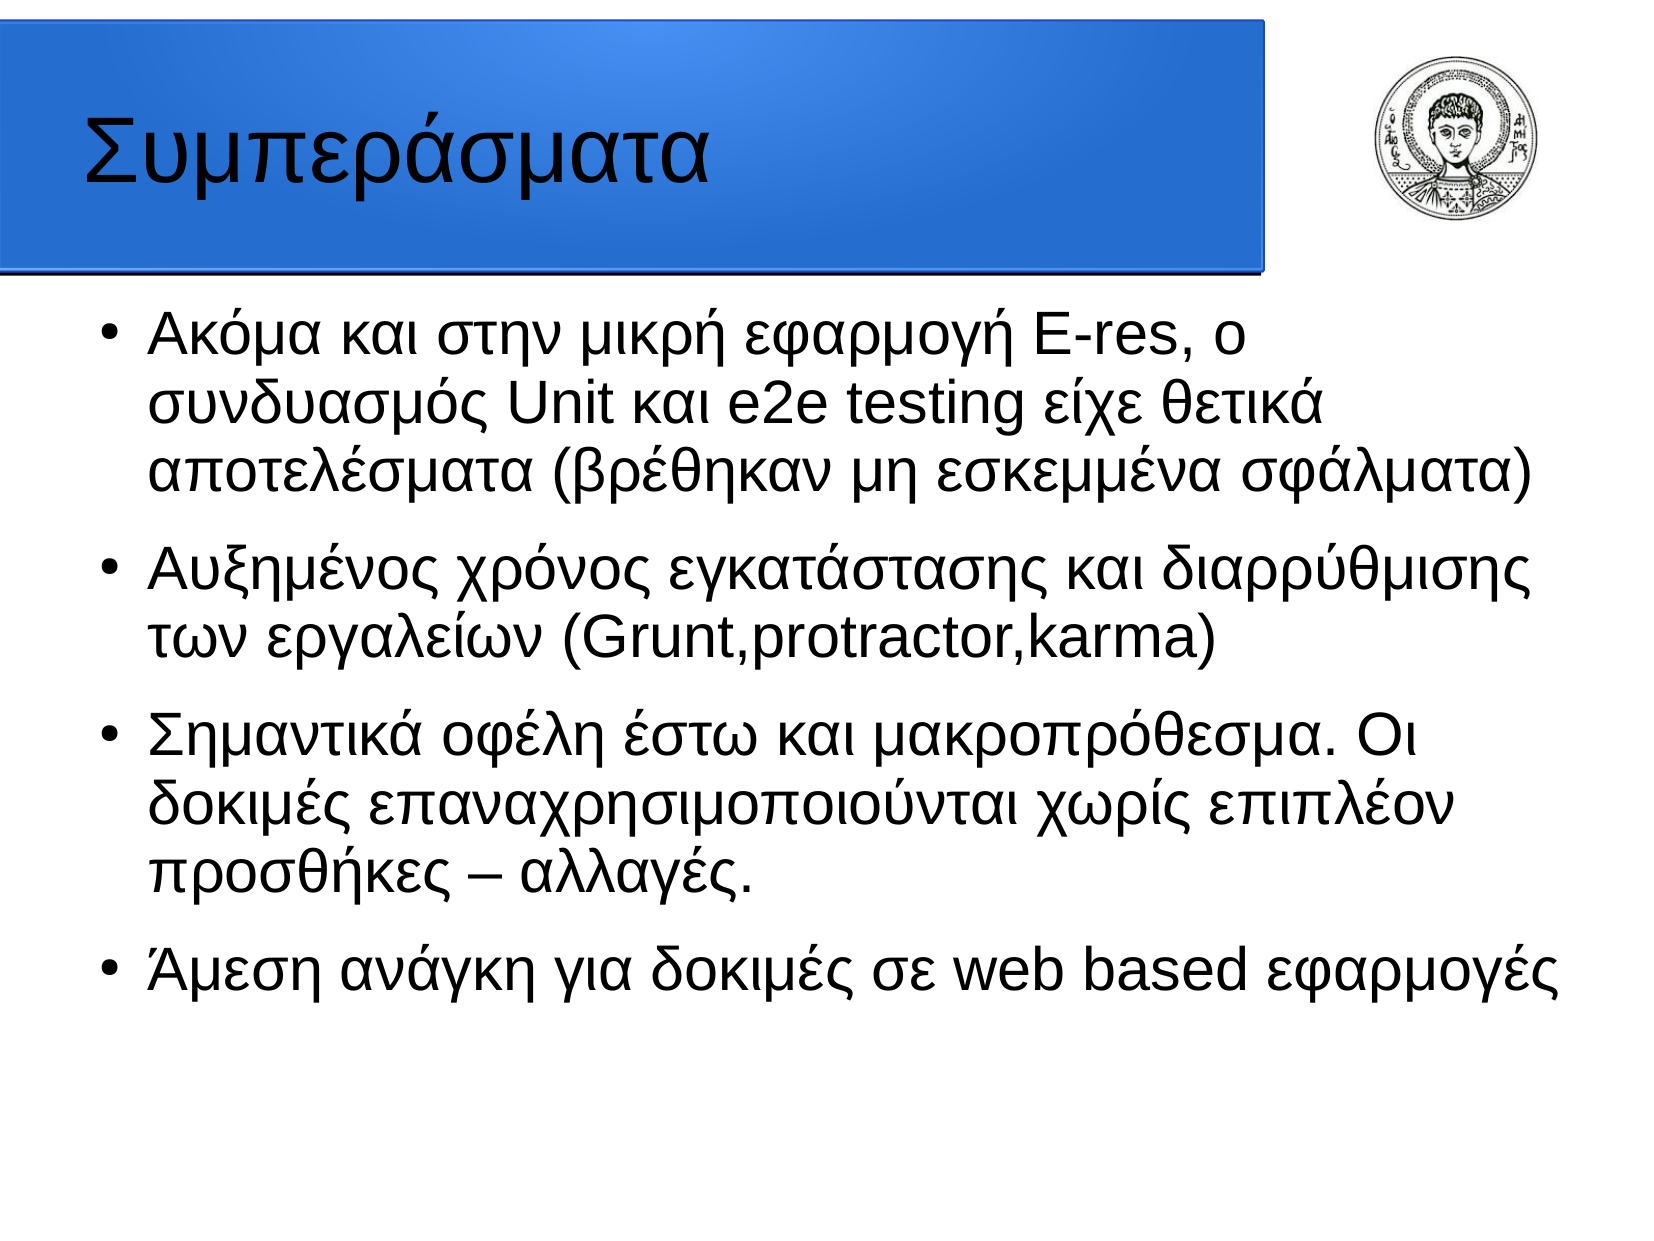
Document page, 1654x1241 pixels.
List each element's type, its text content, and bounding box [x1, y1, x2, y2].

title Συμπεράσματα [82, 47, 1235, 252]
picture [1373, 56, 1539, 222]
list Ακόμα και στην μικρή εφαρμογή E-res, ο συνδυασμός Unit και e2e testing είχε θετικά αποτελέσματα (βρέθηκαν μη εσκεμμένα σφάλματα) Αυξημένος χρόνος εγκατάστασης και διαρρύθμισης των εργαλείων (Grunt,protractor,karma) Σημαντικά οφέλη έστω και μακροπρόθεσμα. Οι δοκιμές επαναχρησιμοποιούνται χωρίς επιπλέον προσθήκες – αλλαγές. Άμεση ανάγκη για δοκιμές σε web based εφαρμογές [82, 299, 1571, 1019]
